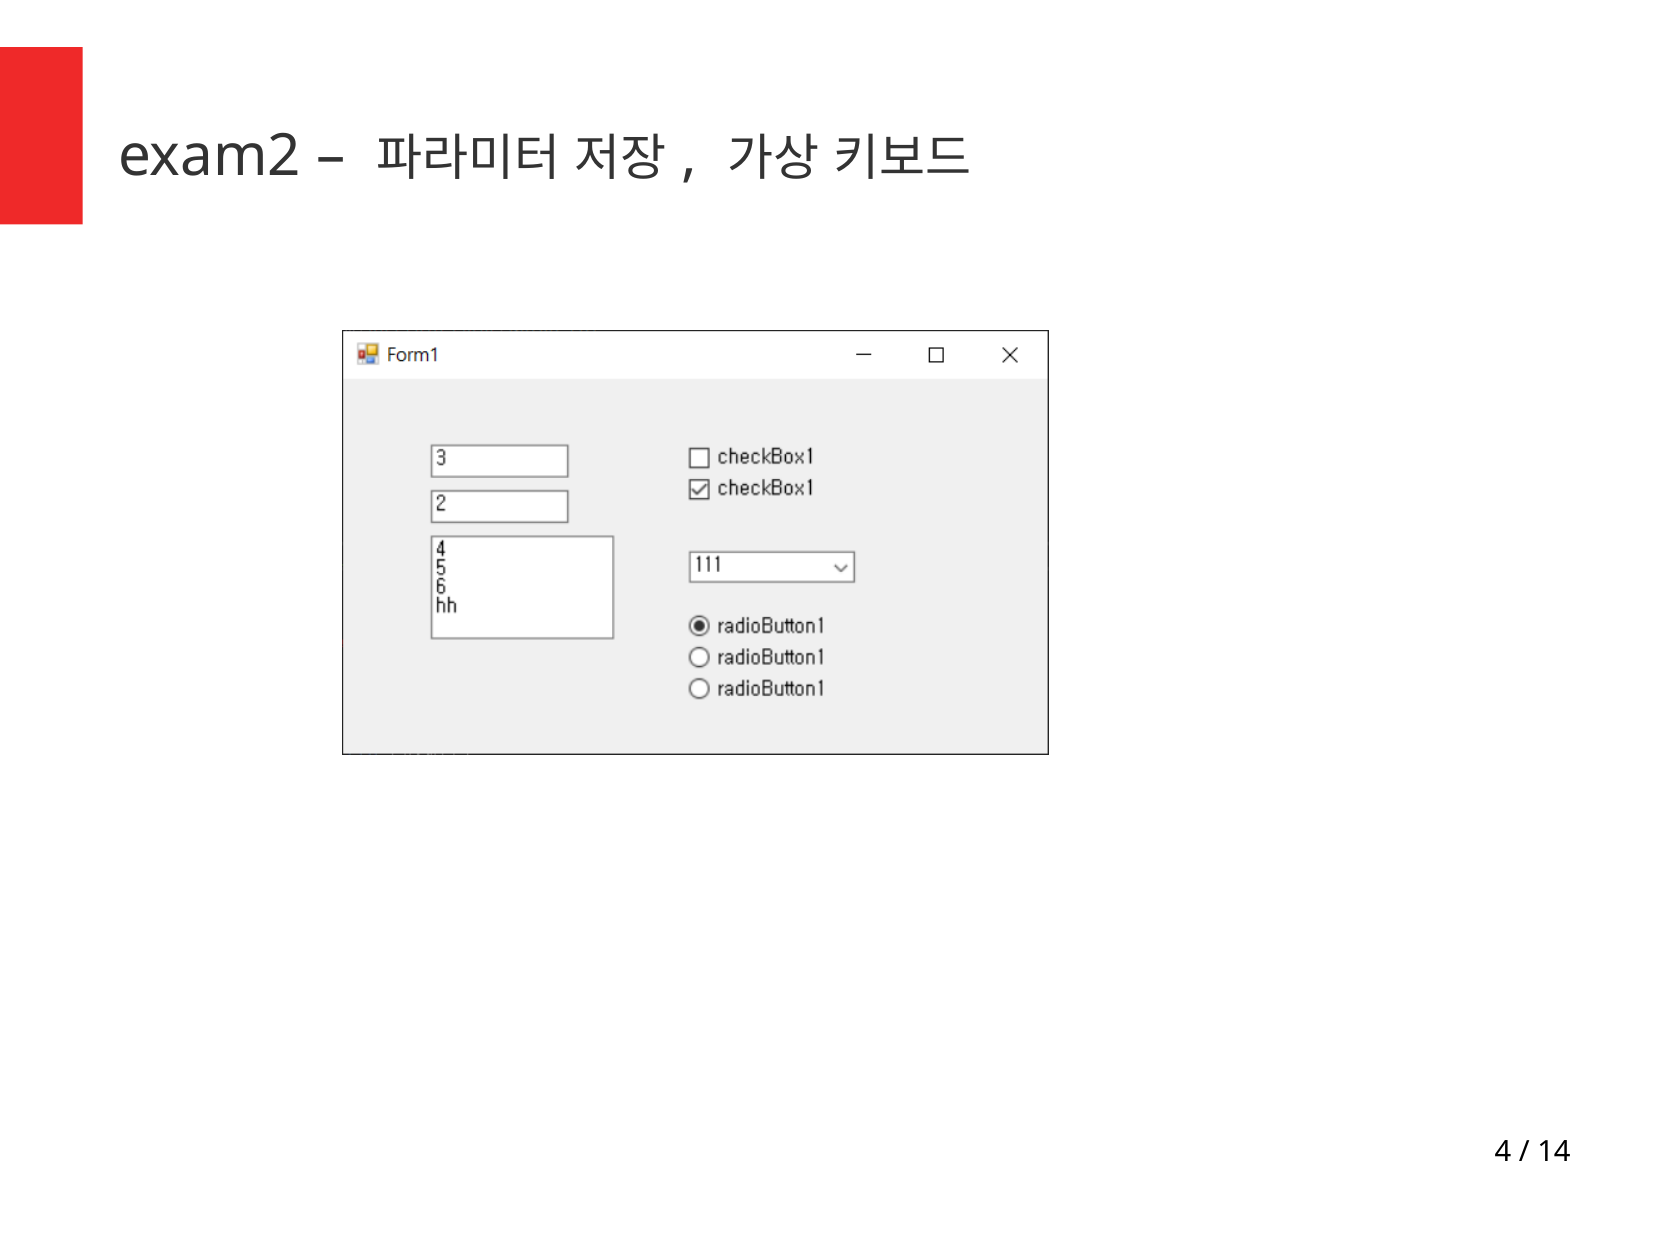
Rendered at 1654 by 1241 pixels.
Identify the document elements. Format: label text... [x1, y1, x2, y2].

title exam2 – 파라미터 저장, 가상 키보드 [118, 49, 1571, 257]
picture [342, 330, 1049, 755]
